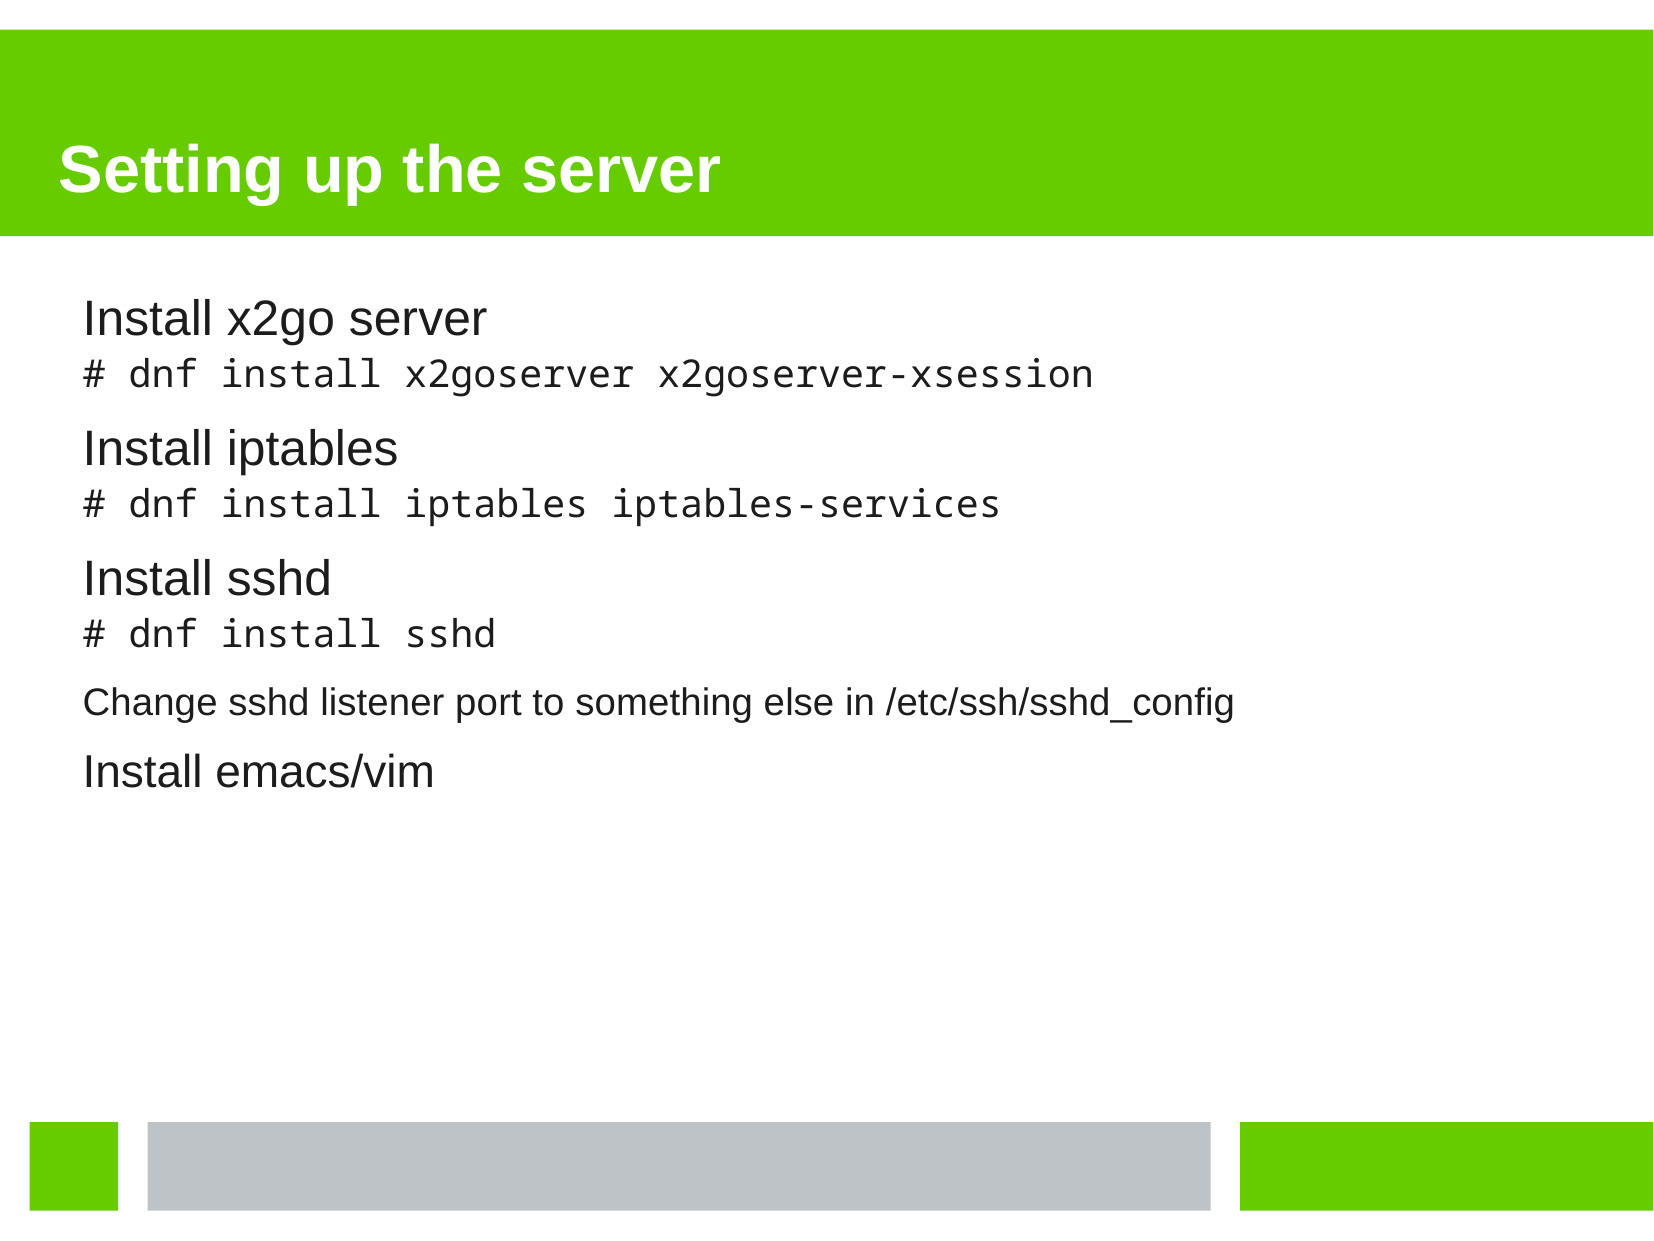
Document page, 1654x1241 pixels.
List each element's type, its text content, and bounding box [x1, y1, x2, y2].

list Install x2go server # dnf install x2goserver x2goserver-xsession Install iptables # dnf install iptables iptables-services Install sshd # dnf install sshd Change sshd listener port to something else in /etc/ssh/sshd_config Install emacs/vim [82, 290, 1571, 1010]
title Setting up the server [59, 59, 1595, 207]
